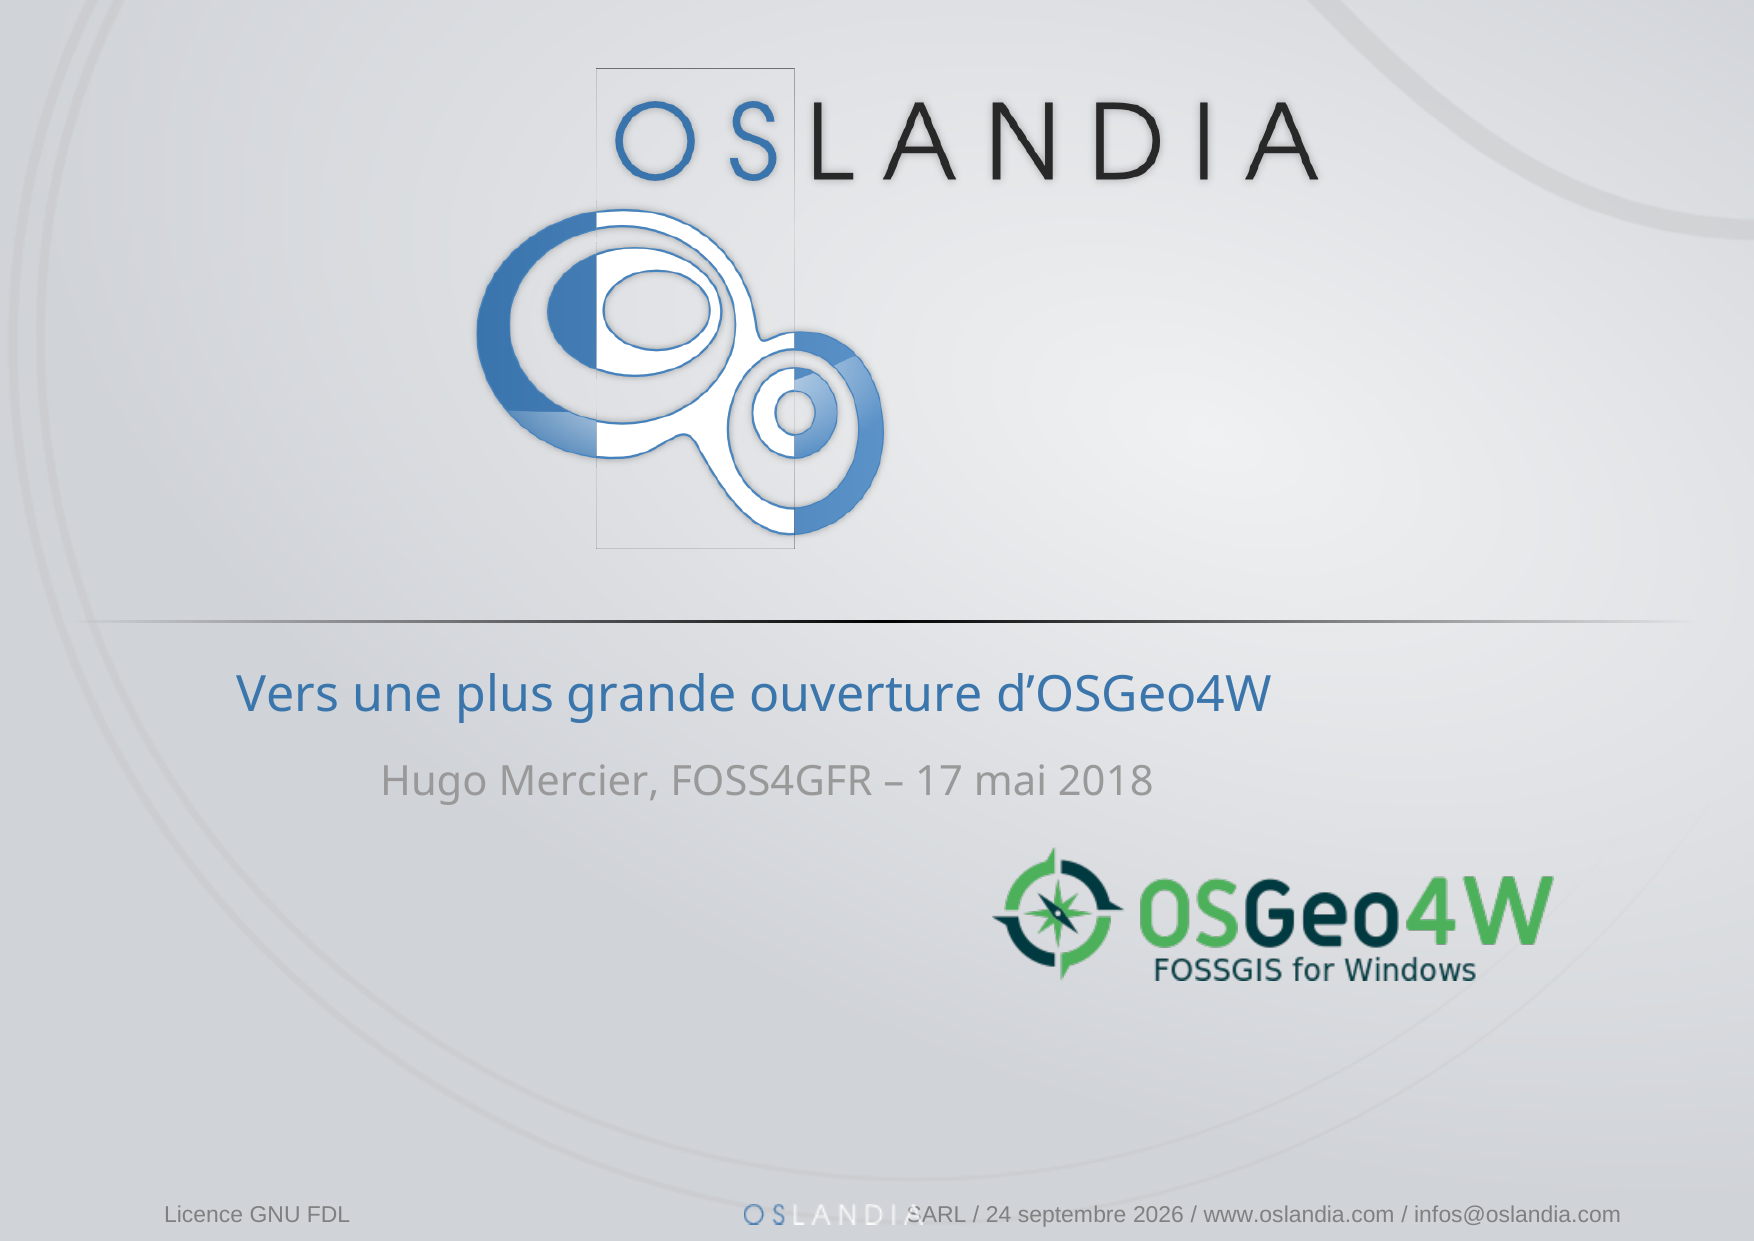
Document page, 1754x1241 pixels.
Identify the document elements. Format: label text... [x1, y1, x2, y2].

list Hugo Mercier, FOSS4GFR – 17 mai 2018 [379, 750, 1742, 868]
picture [0, 0, 1754, 1241]
title Vers une plus grande ouverture d’OSGeo4W [236, 630, 1583, 754]
